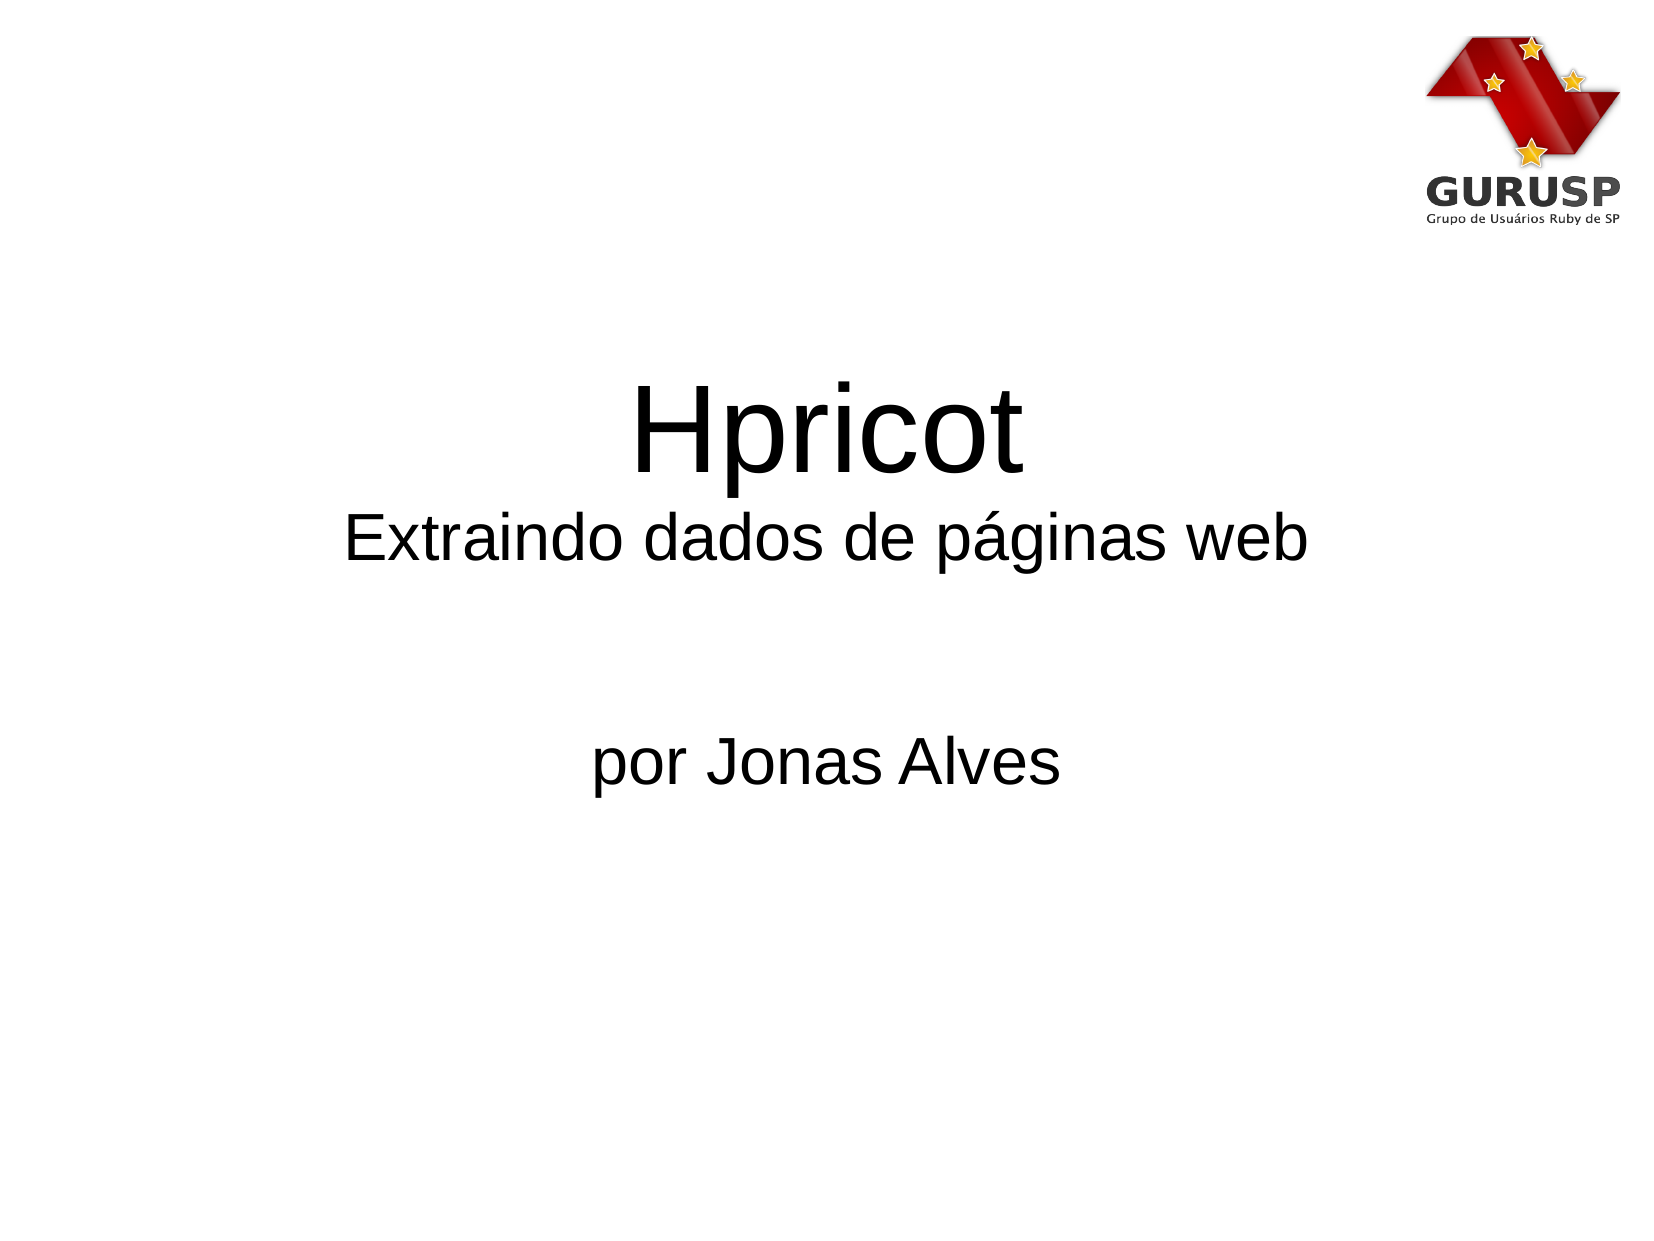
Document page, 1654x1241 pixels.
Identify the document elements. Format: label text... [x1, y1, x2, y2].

subtitle Hpricot Extraindo dados de páginas web por Jonas Alves [82, 49, 1571, 1109]
picture [1425, 36, 1621, 225]
